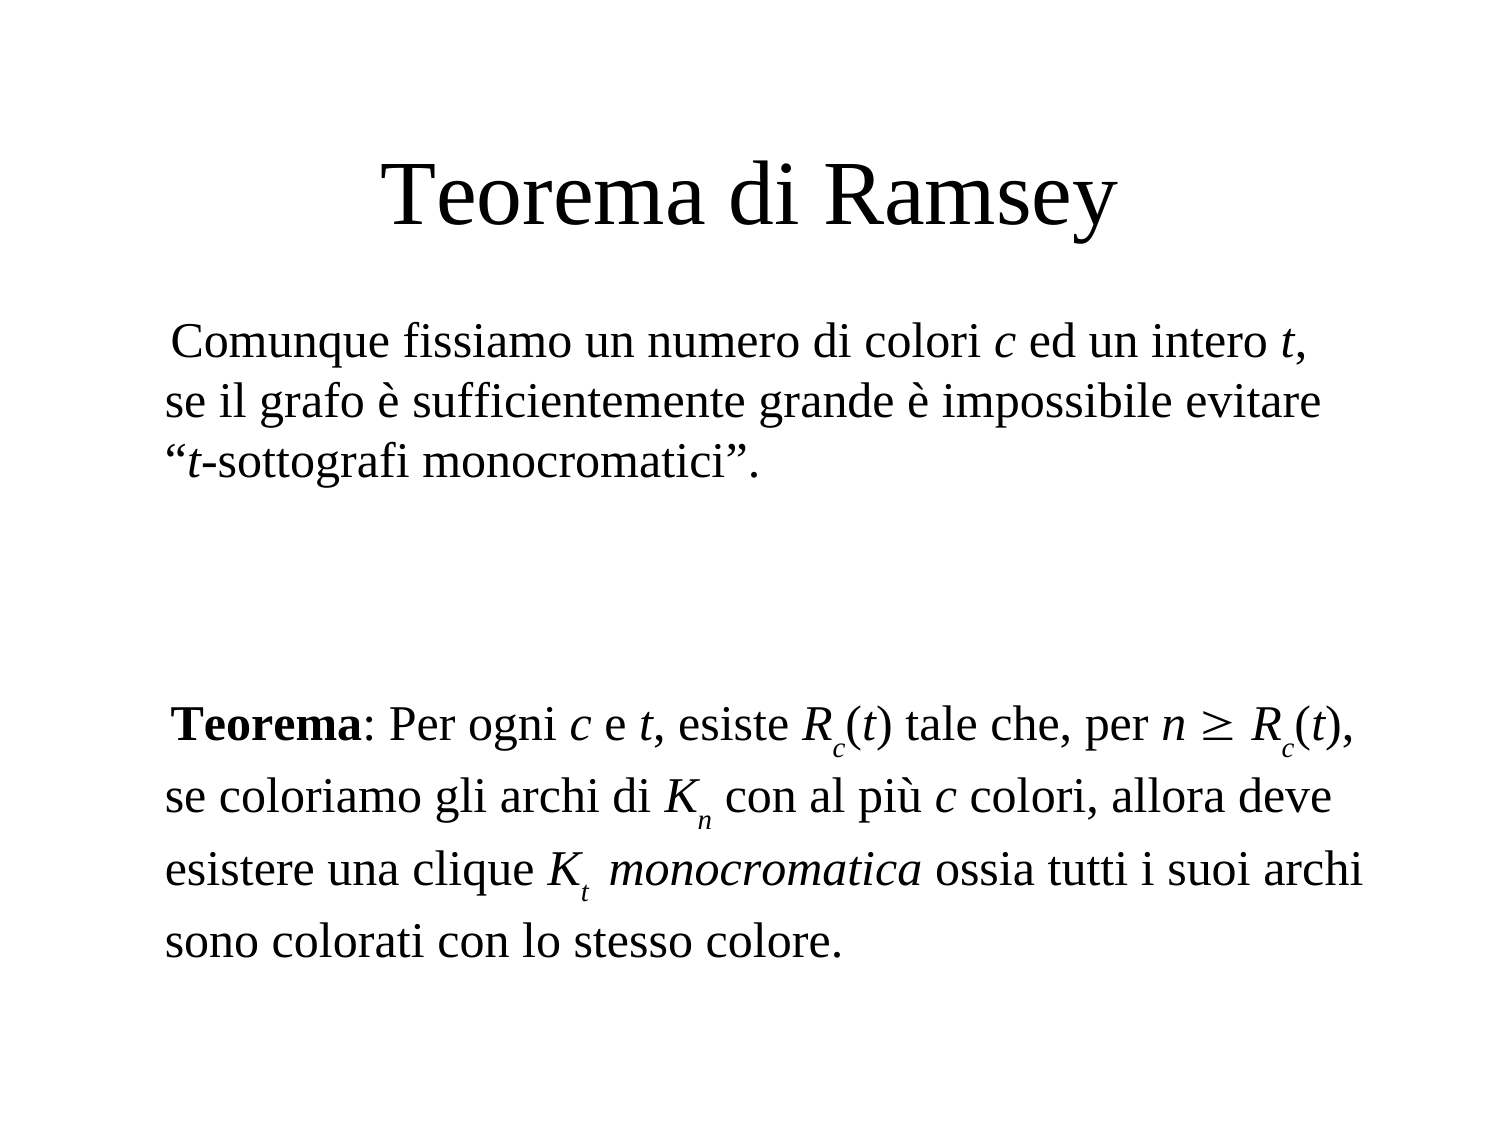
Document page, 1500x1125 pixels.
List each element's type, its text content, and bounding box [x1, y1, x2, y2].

text_box Teorema: Per ogni c e t, esiste Rc(t) tale che, per n ≥ Rc(t), se coloriamo gli archi di Kn con al più c colori, allora deve esistere una clique Kt monocromatica ossia tutti i suoi archi sono colorati con lo stesso colore. [150, 683, 1388, 976]
title Teorema di Ramsey [112, 99, 1388, 288]
text_box Comunque fissiamo un numero di colori c ed un intero t, se il grafo è sufficientemente grande è impossibile evitare “t-sottografi monocromatici”. [150, 299, 1351, 495]
